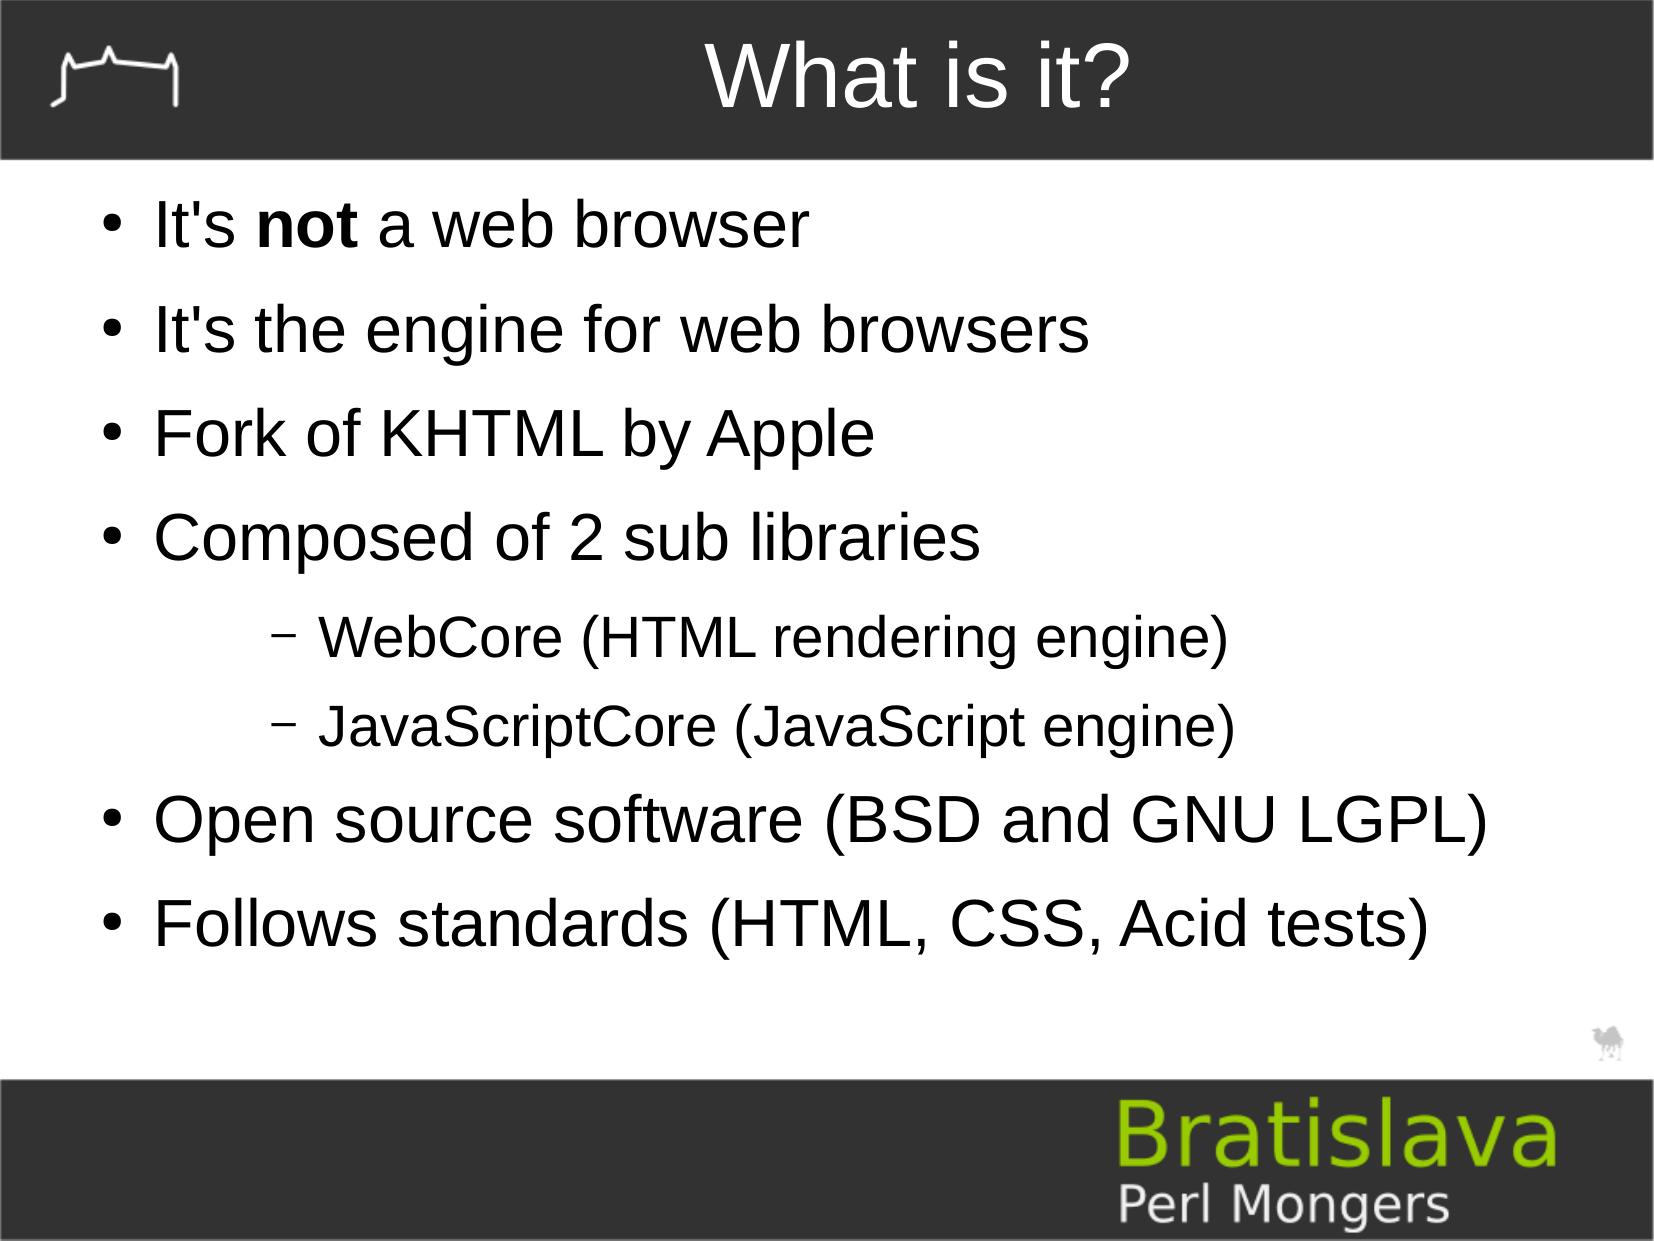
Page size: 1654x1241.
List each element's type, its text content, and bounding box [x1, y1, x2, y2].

list It's not a web browser It's the engine for web browsers Fork of KHTML by Apple Composed of 2 sub libraries WebCore (HTML rendering engine) JavaScriptCore (JavaScript engine) Open source software (BSD and GNU LGPL) Follows standards (HTML, CSS, Acid tests) [82, 187, 1576, 1036]
title What is it? [193, 24, 1645, 128]
picture [0, 0, 1654, 1241]
